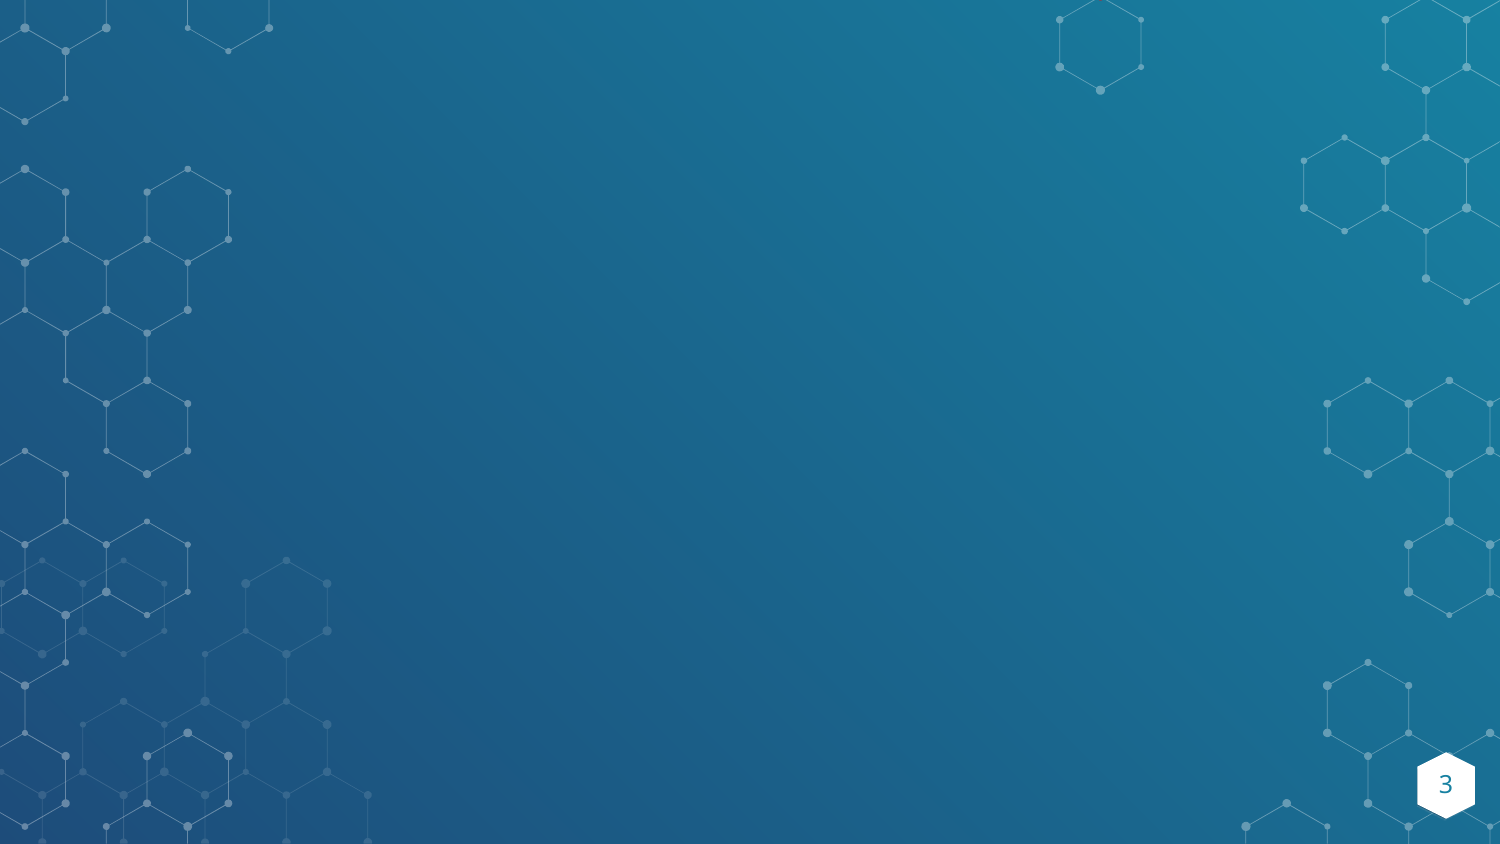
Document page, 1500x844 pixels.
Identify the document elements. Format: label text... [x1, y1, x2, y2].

slide_number <número> [1417, 752, 1475, 819]
